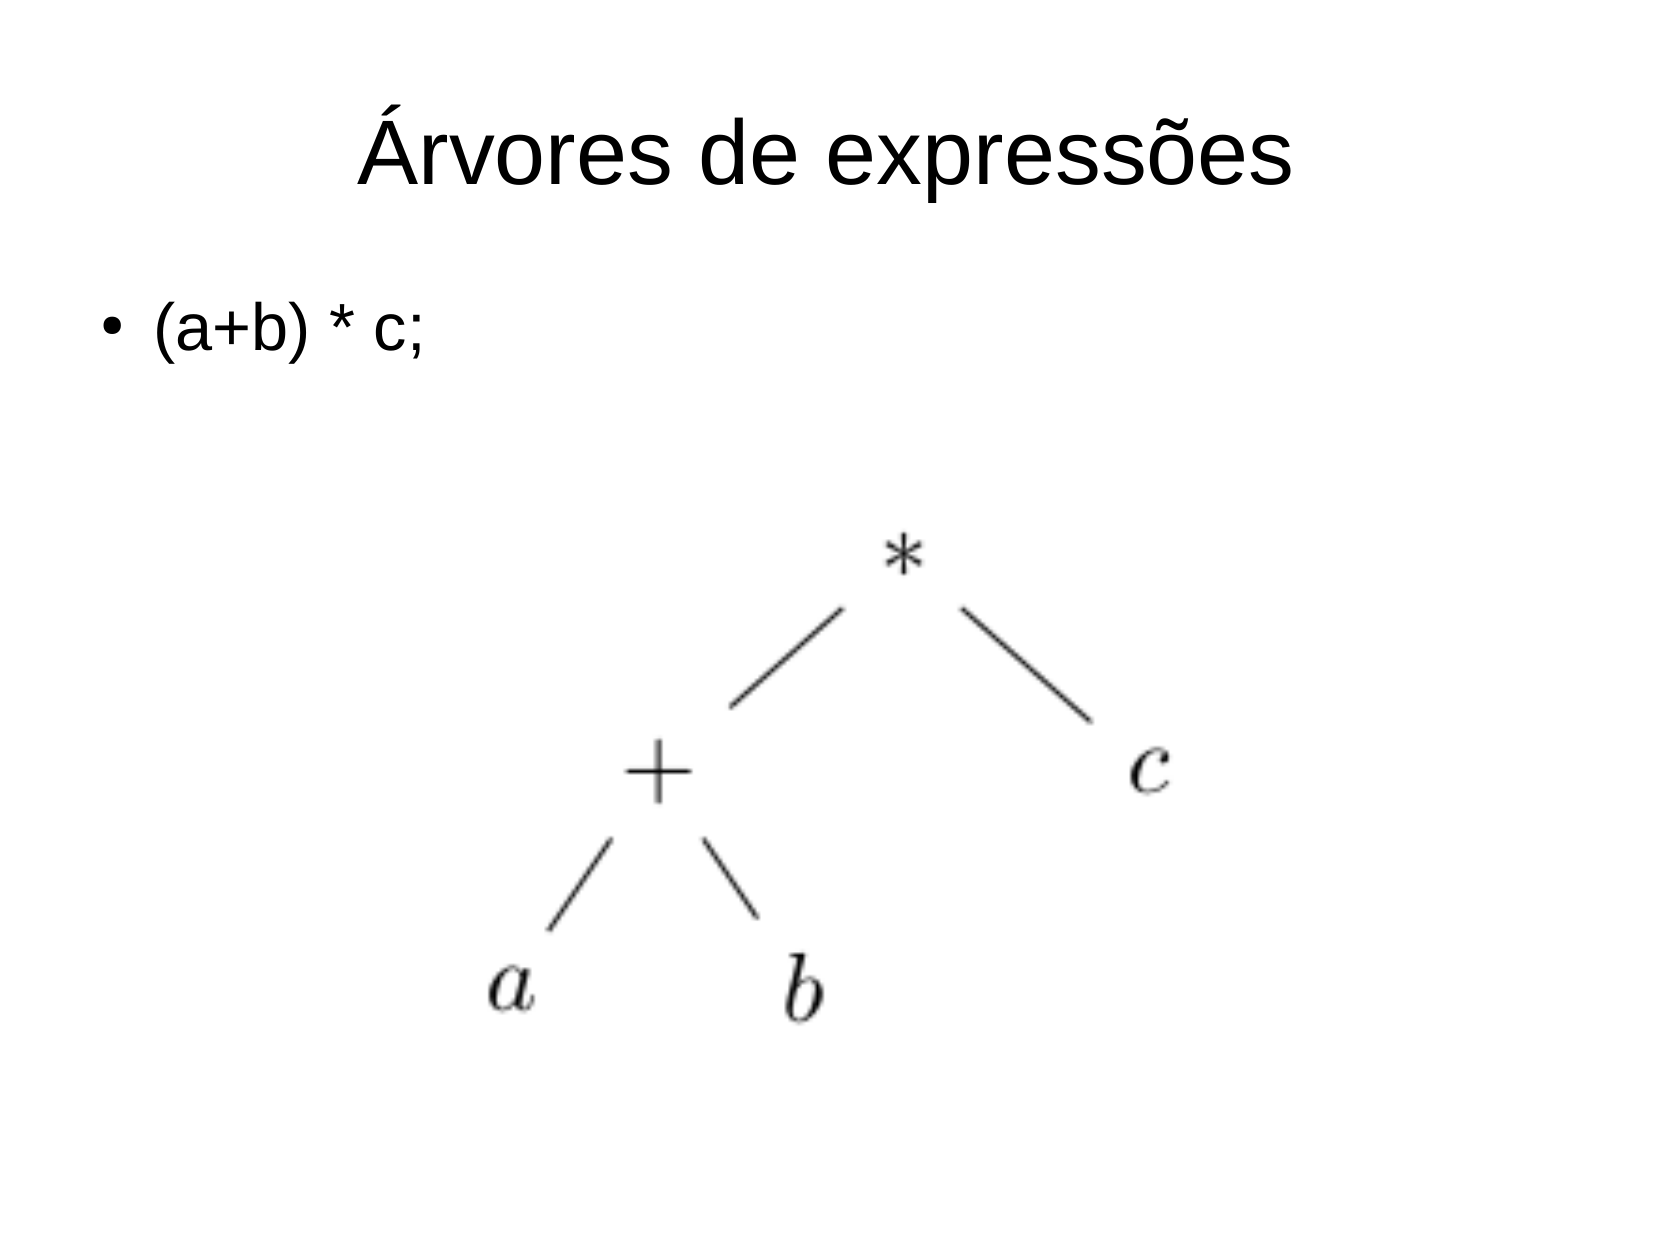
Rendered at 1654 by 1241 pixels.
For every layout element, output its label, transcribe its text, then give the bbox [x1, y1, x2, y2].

picture [438, 448, 1241, 1075]
title Árvores de expressões [82, 49, 1571, 257]
list (a+b) * c; [82, 290, 1571, 1010]
